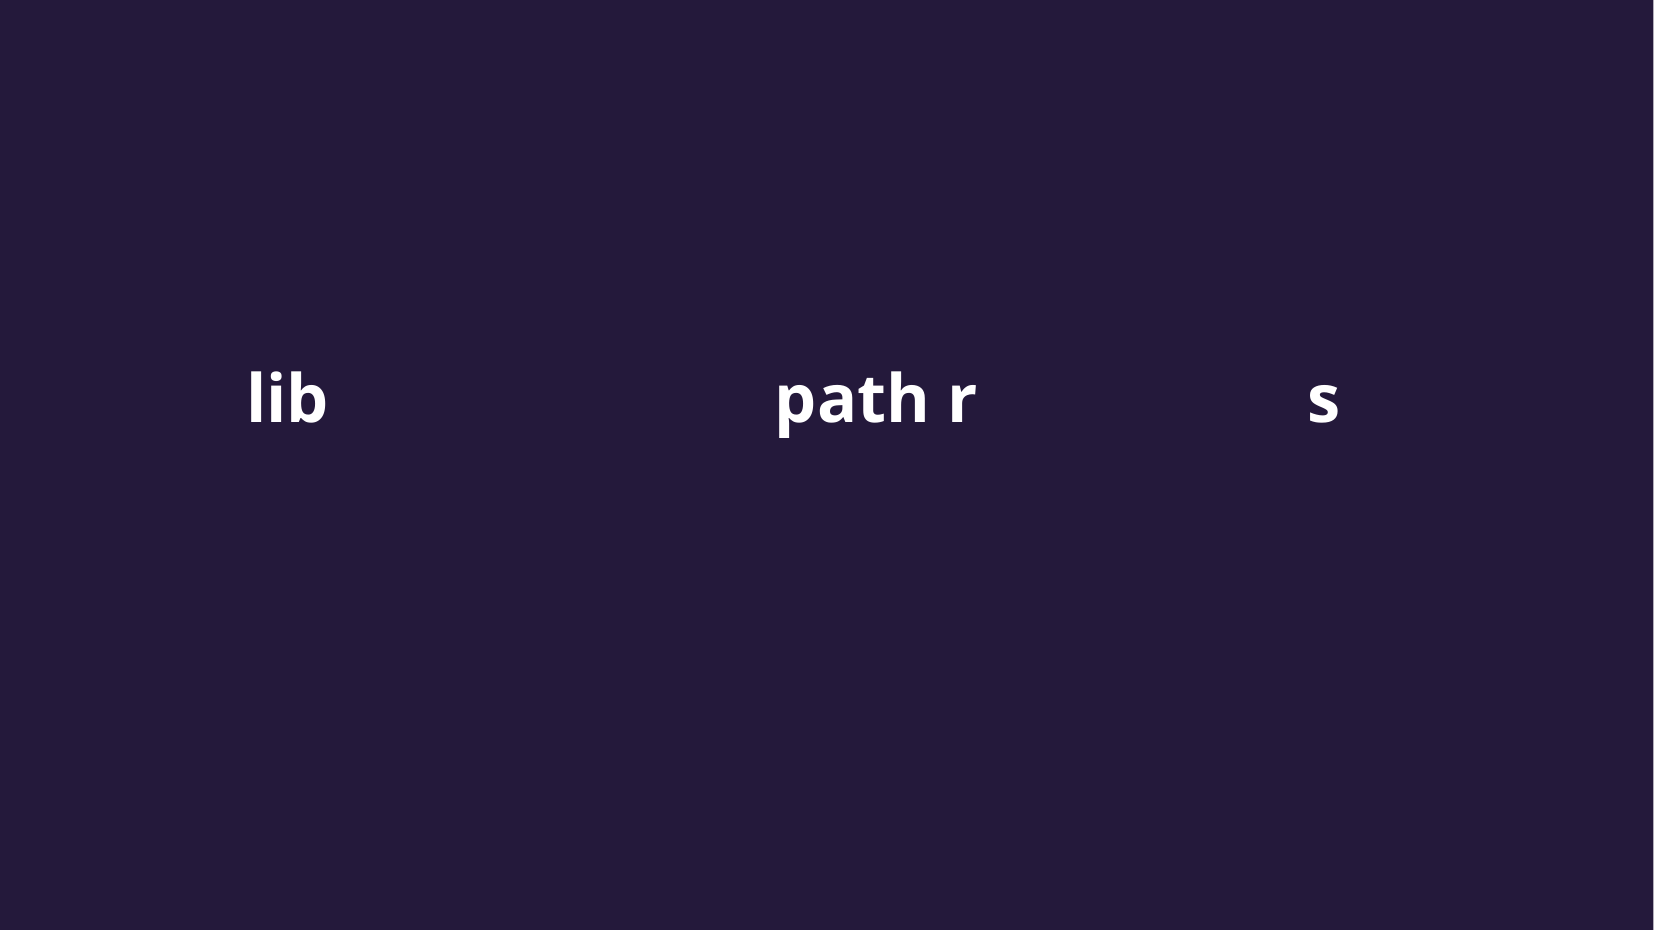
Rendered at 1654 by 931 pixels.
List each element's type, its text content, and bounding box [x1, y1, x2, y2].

subtitle a library to make path resolution safe. [82, 37, 1571, 757]
